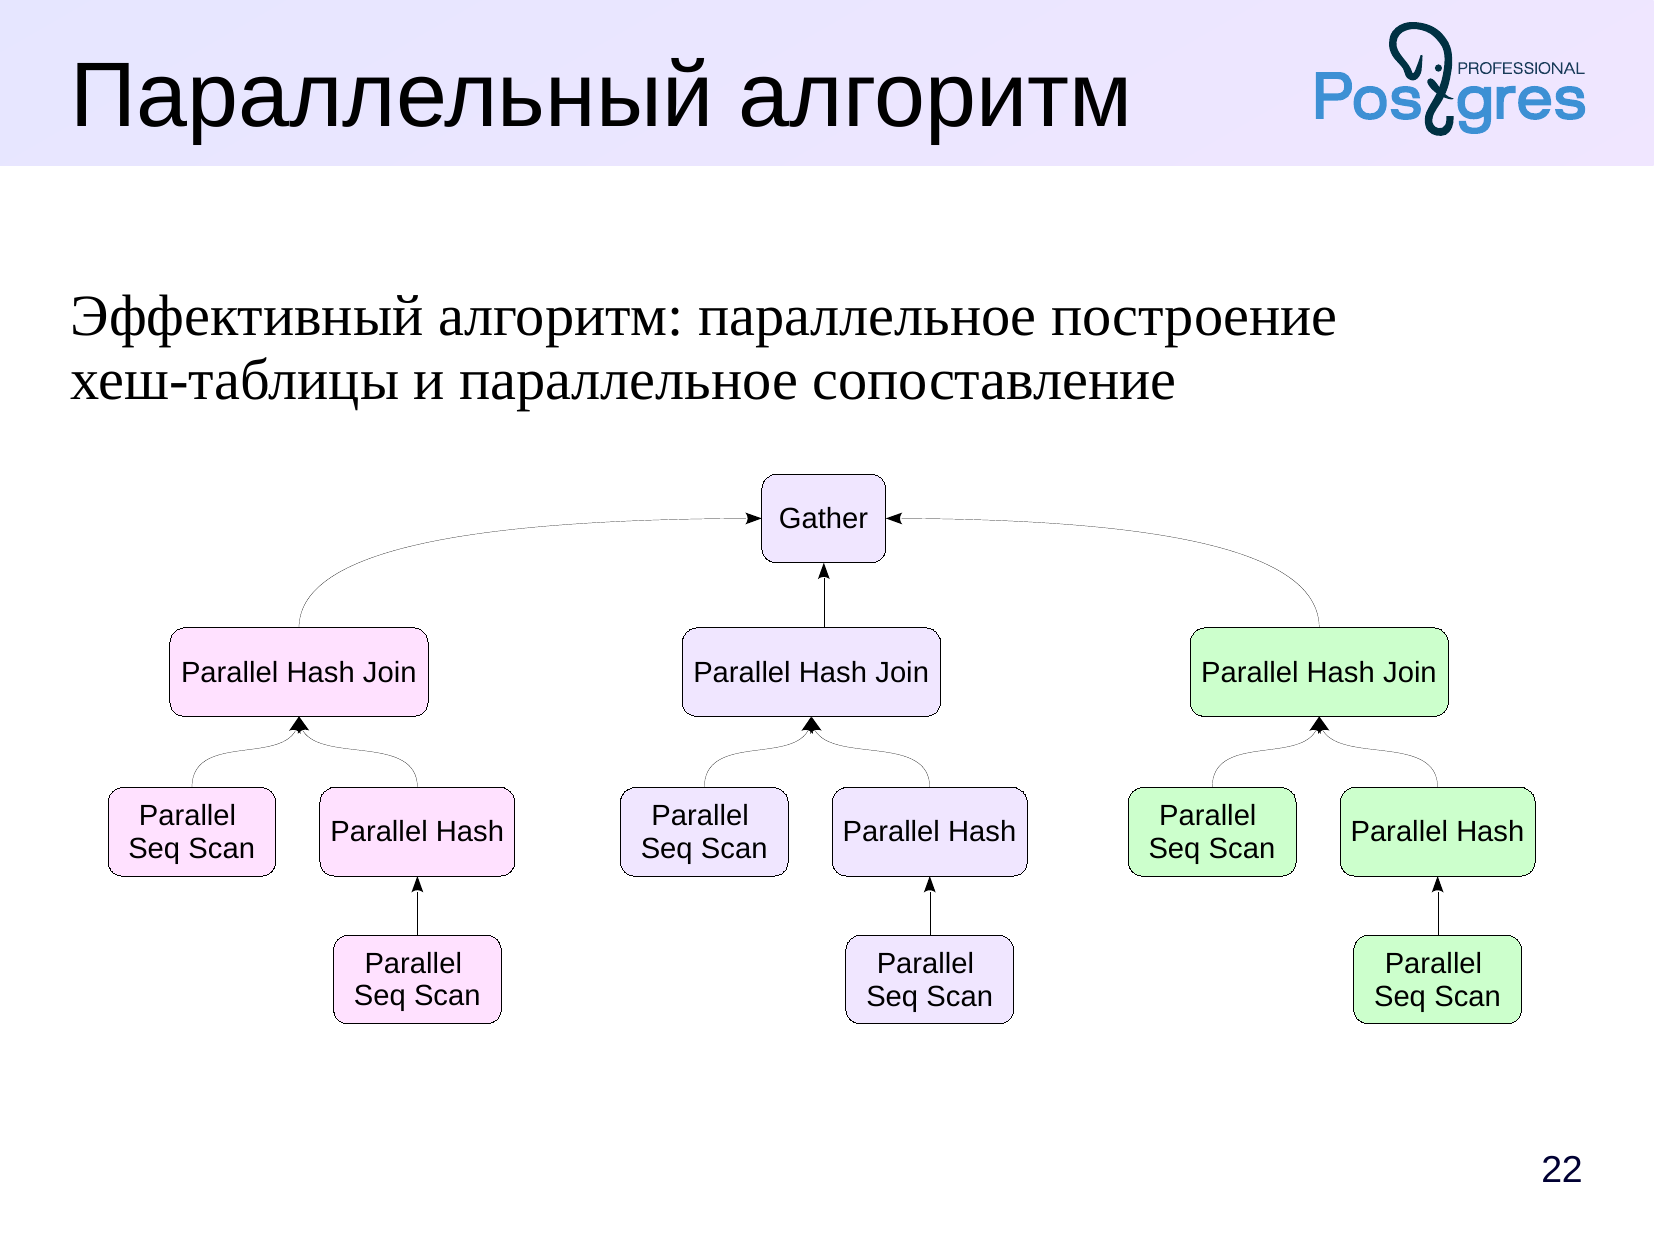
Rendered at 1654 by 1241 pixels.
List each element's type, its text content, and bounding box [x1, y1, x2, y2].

text_box Parallel Seq Scan [1353, 935, 1522, 1024]
text_box Parallel Hash Join [1190, 627, 1449, 717]
text_box Parallel Seq Scan [845, 935, 1014, 1024]
text_box Gather [761, 474, 886, 563]
text_box Parallel Seq Scan [620, 787, 789, 877]
text_box Parallel Seq Scan [1128, 787, 1297, 877]
list Эффективный алгоритм: параллельное построение хеш-таблицы и параллельное сопоставление [70, 283, 1583, 1141]
text_box Parallel Hash [832, 787, 1028, 877]
text_box Parallel Seq Scan [108, 787, 276, 877]
text_box Parallel Hash Join [169, 627, 429, 717]
text_box Parallel Hash [319, 787, 515, 877]
text_box Parallel Hash Join [682, 627, 941, 717]
text_box Parallel Hash [1340, 787, 1536, 877]
text_box Parallel Seq Scan [333, 935, 502, 1024]
title Параллельный алгоритм [70, 43, 1241, 147]
